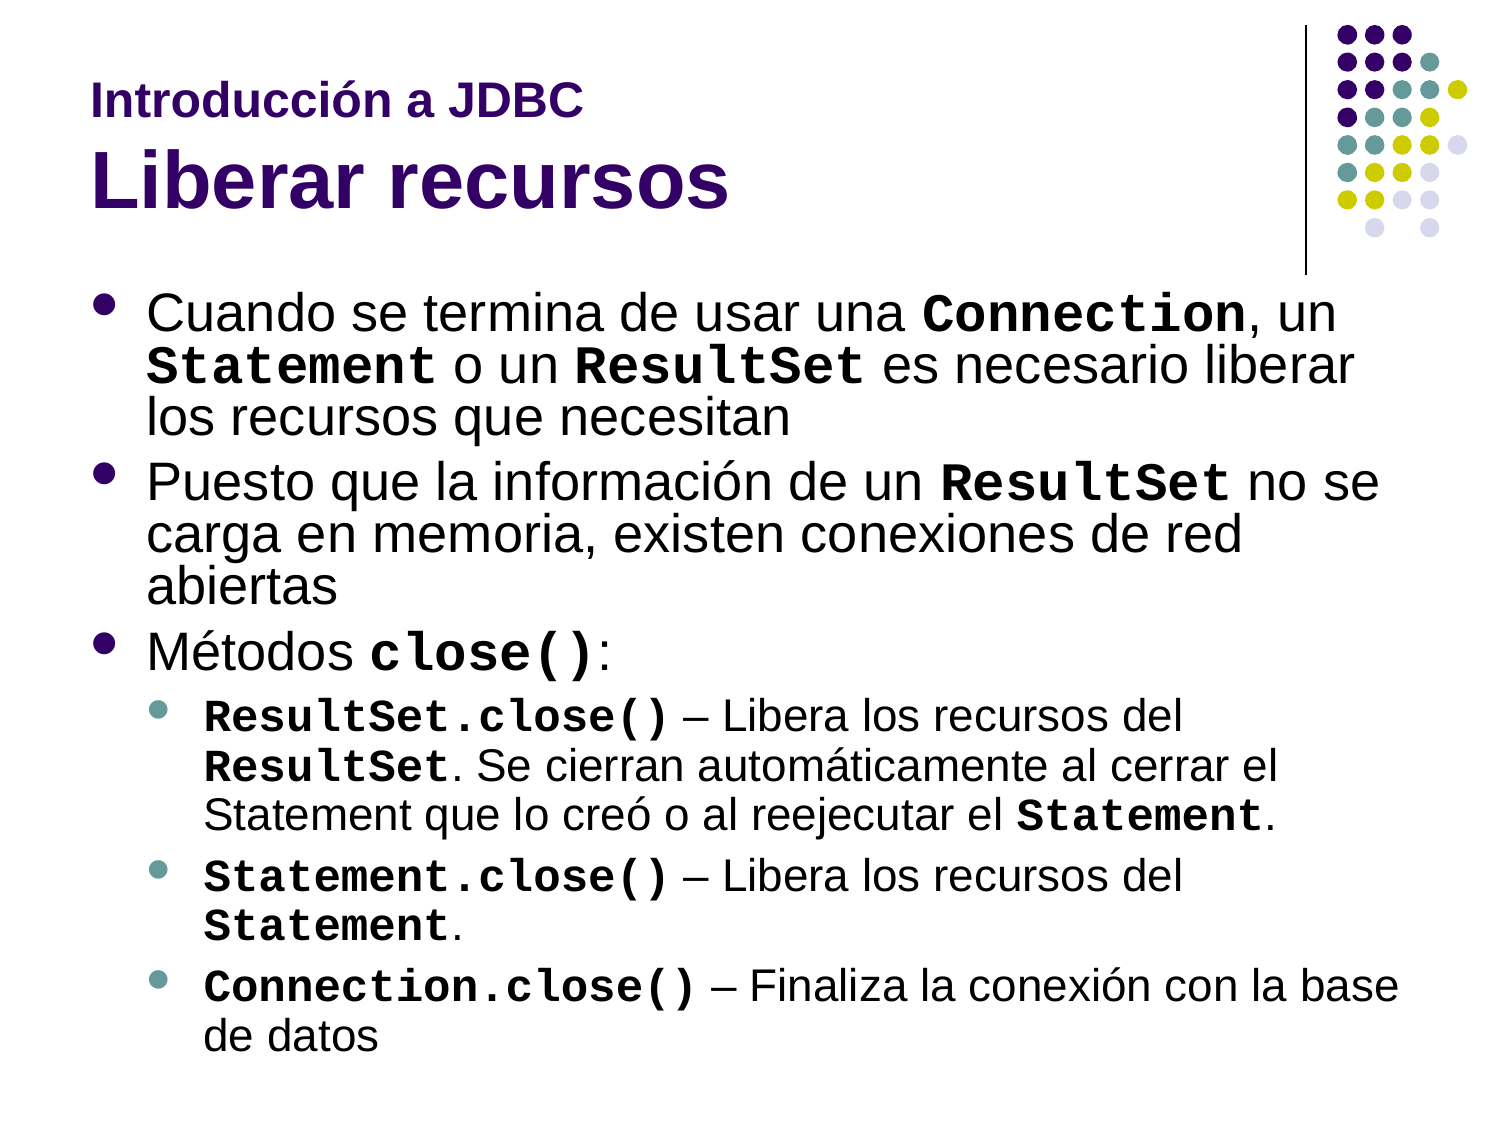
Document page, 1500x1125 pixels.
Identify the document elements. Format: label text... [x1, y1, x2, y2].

title Introducción a JDBC Liberar recursos [74, 20, 1313, 233]
list Cuando se termina de usar una Connection, un Statement o un ResultSet es necesario liberar los recursos que necesitan Puesto que la información de un ResultSet no se carga en memoria, existen conexiones de red abiertas Métodos close(): ResultSet.close() – Libera los recursos del ResultSet. Se cierran automáticamente al cerrar el Statement que lo creó o al reejecutar el Statement. Statement.close() – Libera los recursos del Statement. Connection.close() – Finaliza la conexión con la base de datos [75, 282, 1426, 1092]
